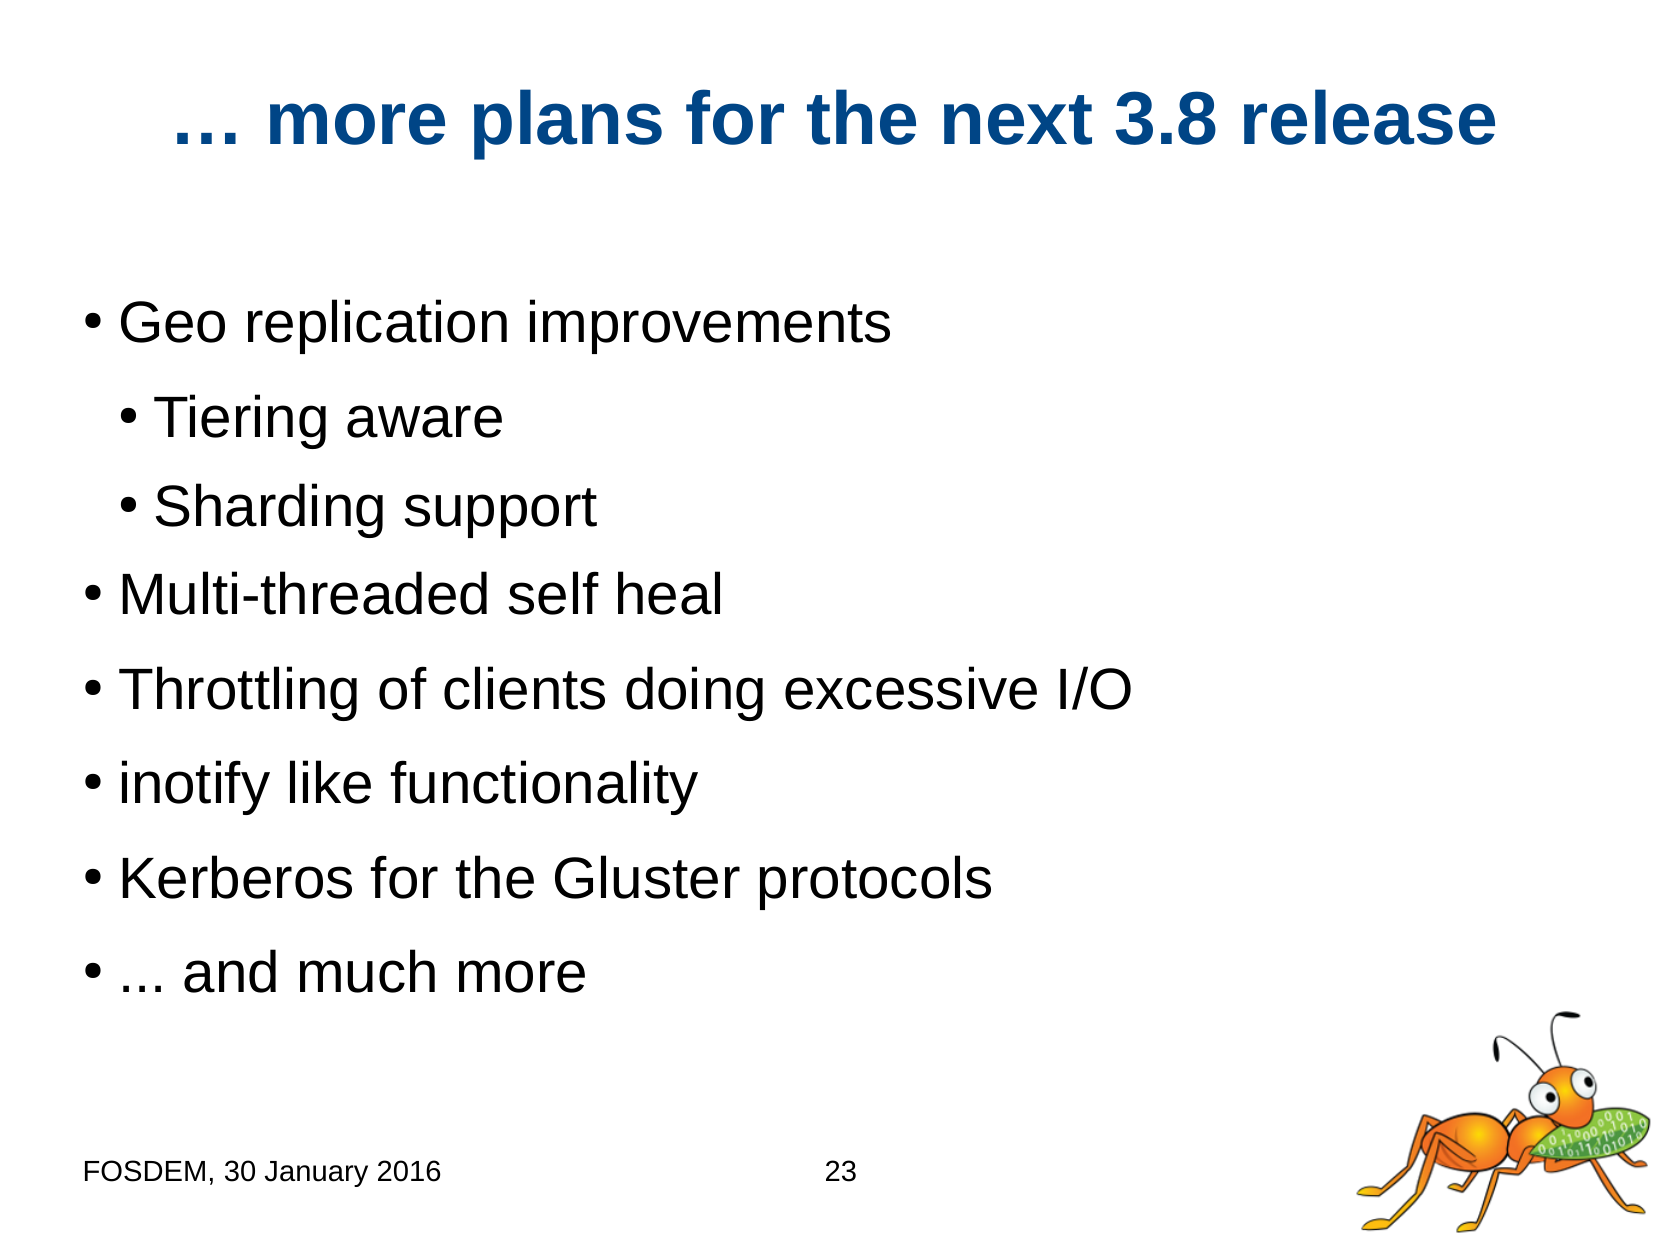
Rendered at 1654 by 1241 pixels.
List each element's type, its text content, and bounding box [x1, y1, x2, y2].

picture [1353, 1009, 1654, 1235]
title … more plans for the next 3.8 release [90, 15, 1579, 223]
list Geo replication improvements Tiering aware Sharding support Multi-threaded self heal Throttling of clients doing excessive I/O inotify like functionality Kerberos for the Gluster protocols ... and much more [82, 290, 1571, 1010]
